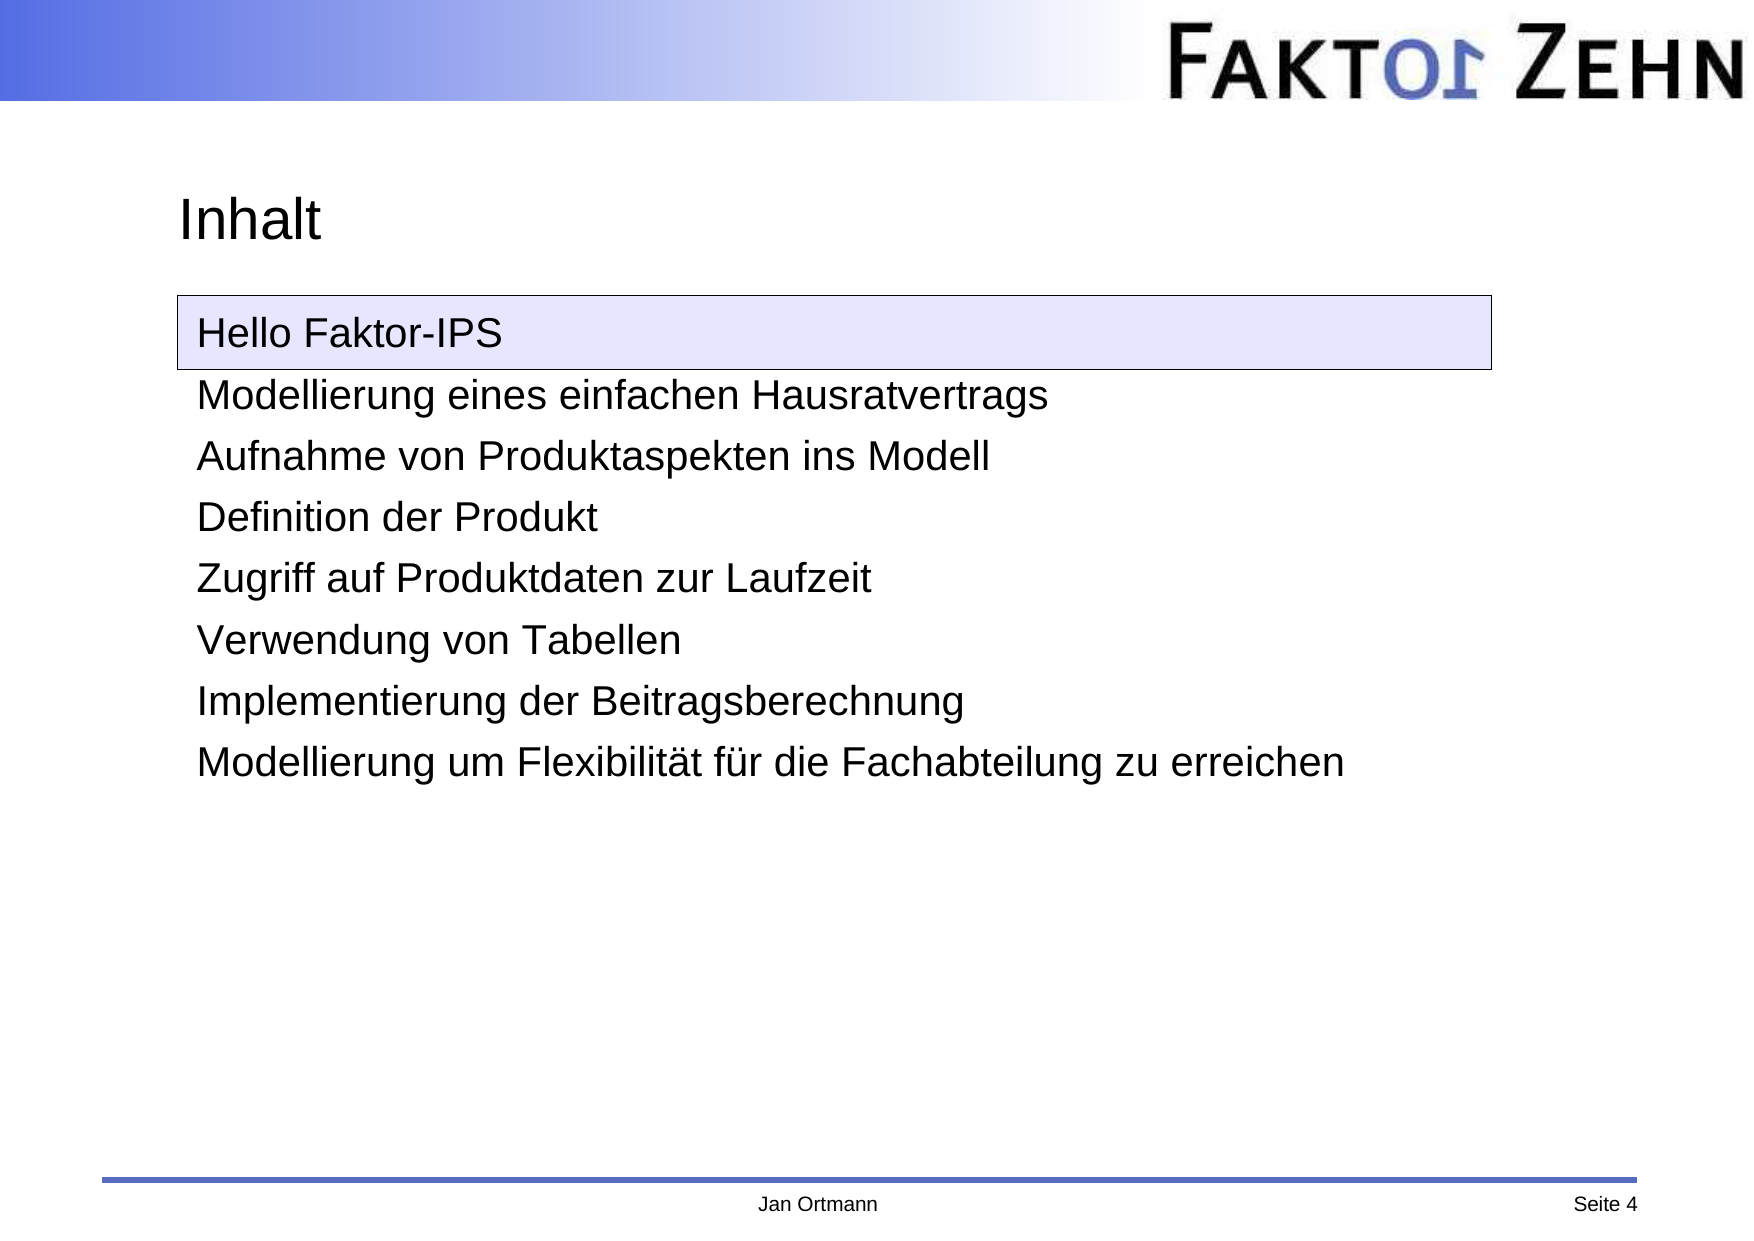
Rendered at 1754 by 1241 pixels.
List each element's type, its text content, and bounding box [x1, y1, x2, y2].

text_box [177, 295, 1492, 370]
picture [1162, 7, 1752, 100]
title Inhalt [179, 142, 1576, 296]
list Hello Faktor-IPS Modellierung eines einfachen Hausratvertrags Aufnahme von Produktaspekten ins Modell Definition der Produkt Zugriff auf Produktdaten zur Laufzeit Verwendung von Tabellen Implementierung der Beitragsberechnung Modellierung um Flexibilität für die Fachabteilung zu erreichen [179, 310, 1576, 1078]
